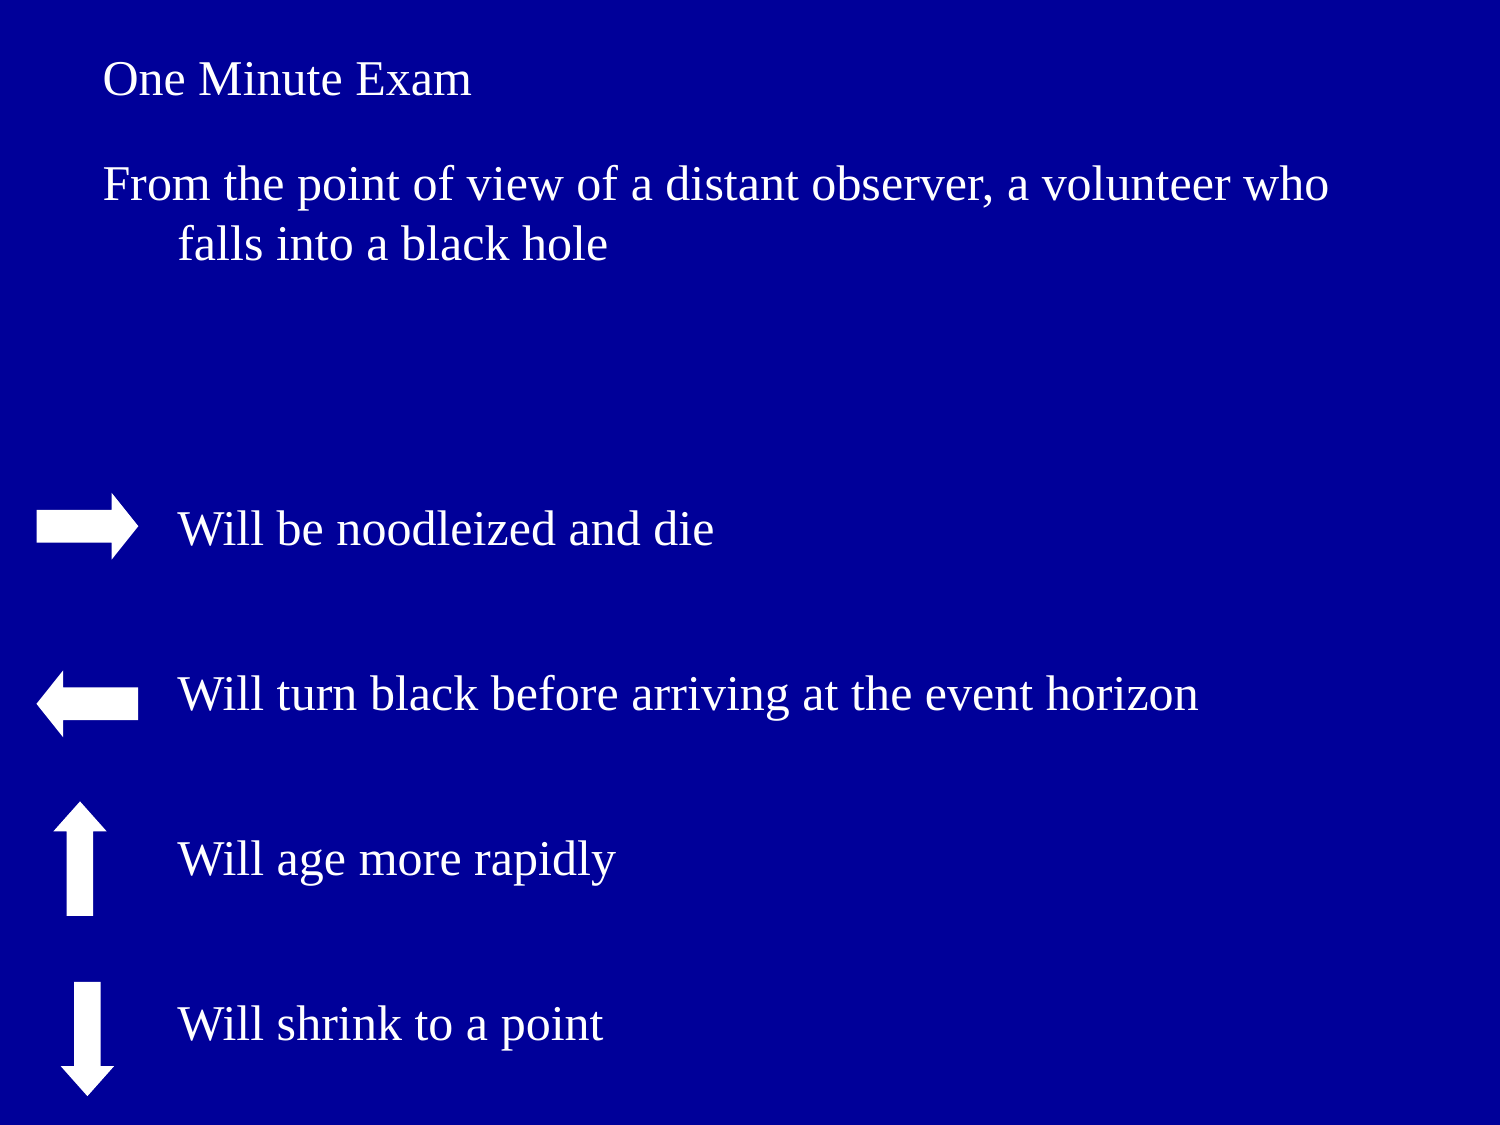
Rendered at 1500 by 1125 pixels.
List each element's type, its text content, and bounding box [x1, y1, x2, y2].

text_box [37, 672, 138, 736]
text_box One Minute Exam From the point of view of a distant observer, a volunteer who falls into a black hole Will be noodleized and die Will turn black before arriving at the event horizon Will age more rapidly Will shrink to a point [87, 37, 1438, 1023]
text_box [37, 495, 138, 558]
text_box [55, 802, 106, 916]
text_box [62, 982, 113, 1096]
